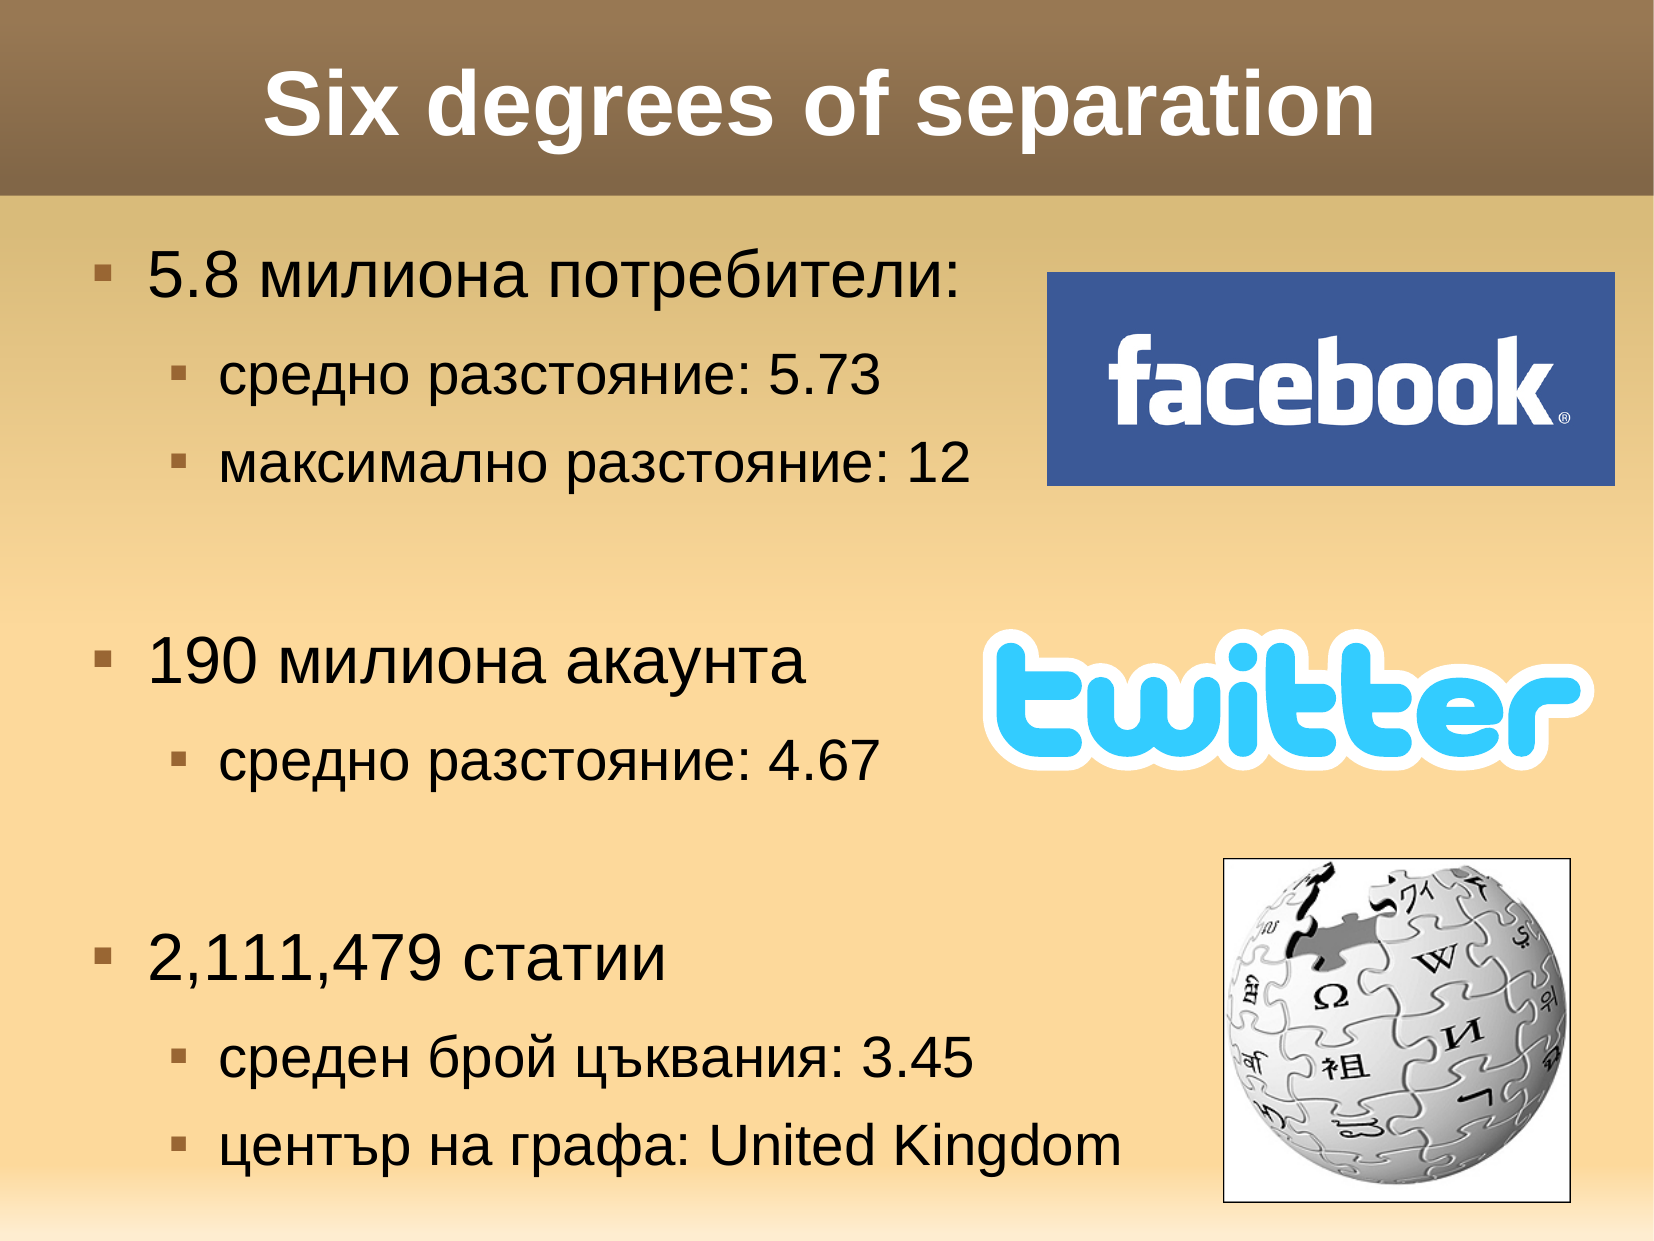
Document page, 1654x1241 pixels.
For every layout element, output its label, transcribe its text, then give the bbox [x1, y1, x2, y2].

list 5.8 милиона потребители: средно разстояние: 5.73 максимално разстояние: 12 190 милиона акаунта средно разстояние: 4.67 2,111,479 статии среден брой цъквания: 3.45 център на графа: United Kingdom [76, 237, 1565, 1179]
title Six degrees of separation [76, 7, 1565, 200]
picture [0, 0, 1654, 1241]
